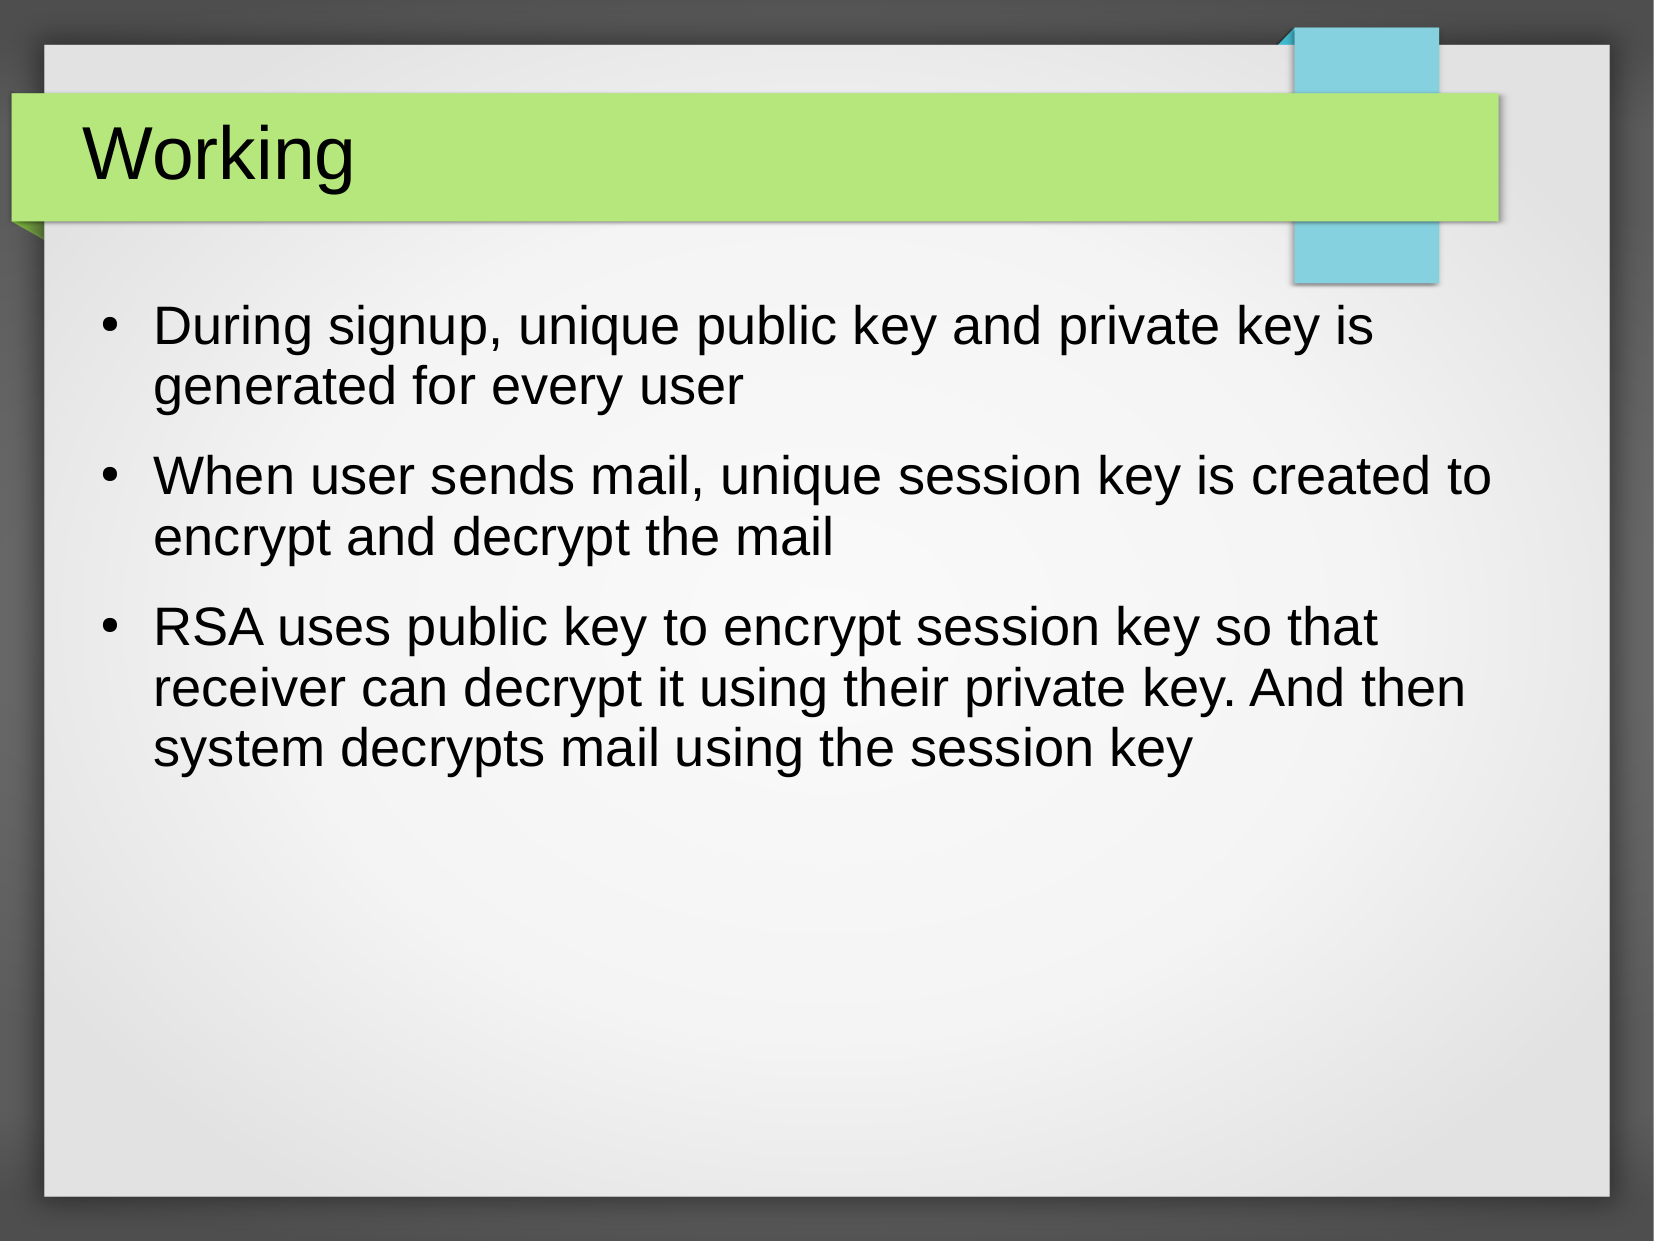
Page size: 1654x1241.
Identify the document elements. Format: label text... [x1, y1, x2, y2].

picture [0, 0, 1654, 1241]
title Working [82, 94, 1264, 213]
list During signup, unique public key and private key is generated for every user When user sends mail, unique session key is created to encrypt and decrypt the mail RSA uses public key to encrypt session key so that receiver can decrypt it using their private key. And then system decrypts mail using the session key [82, 295, 1571, 1015]
